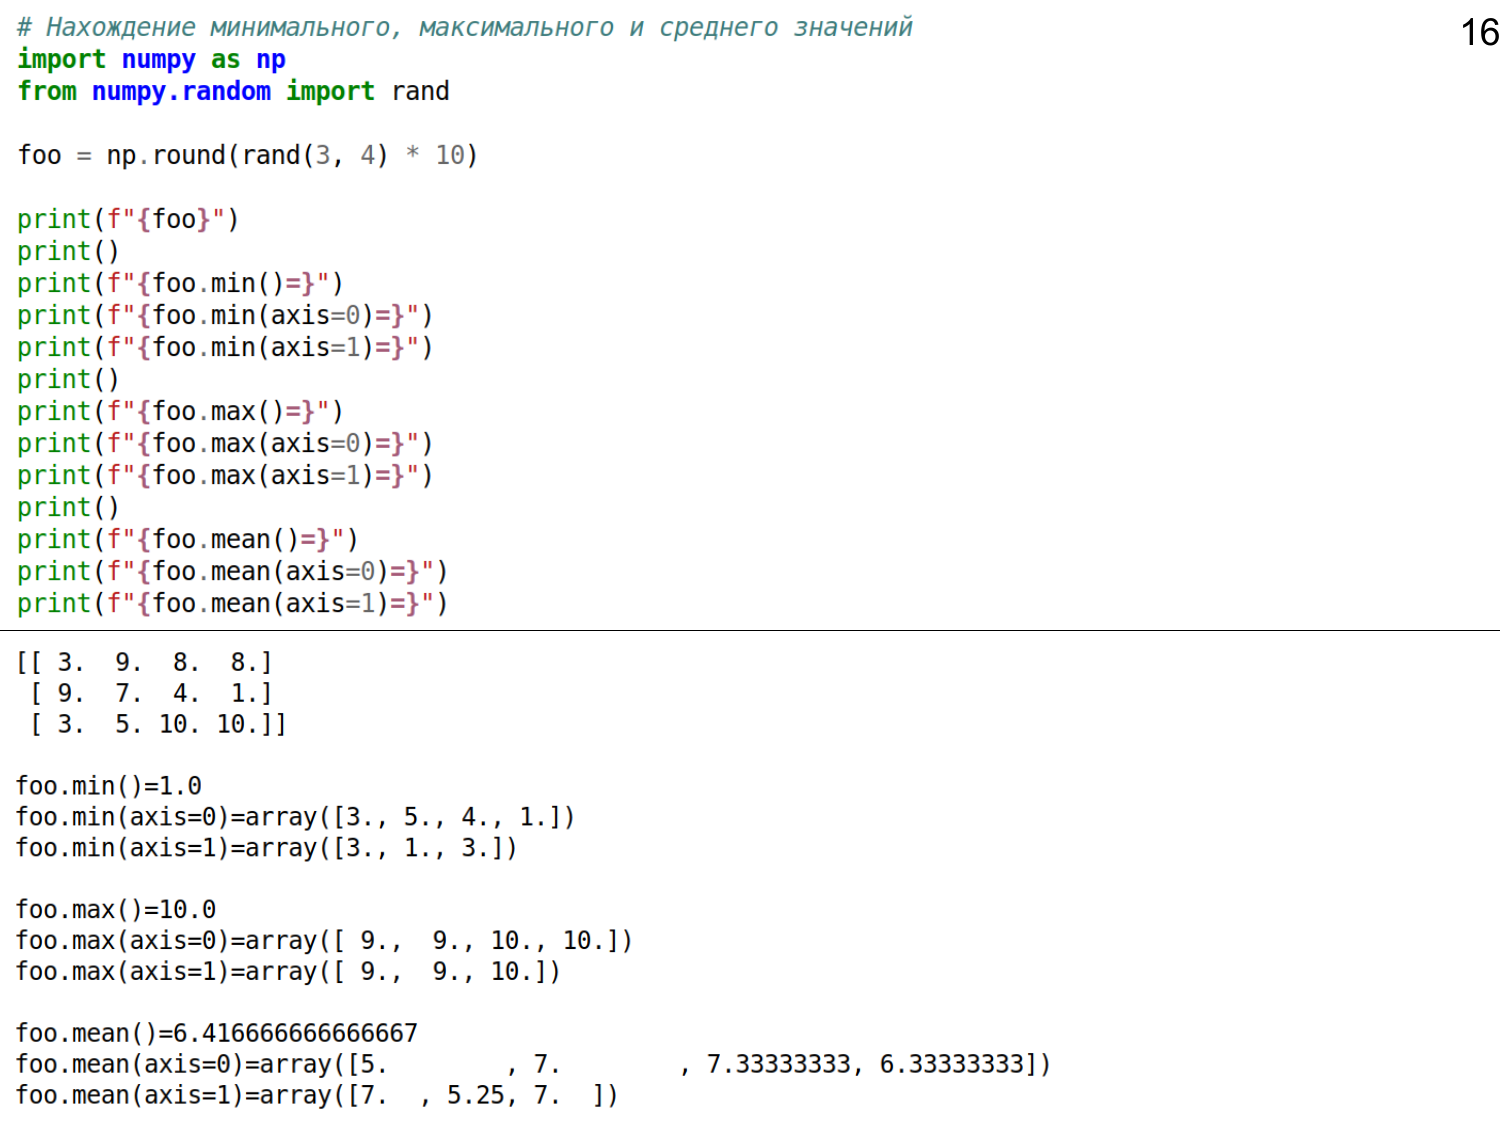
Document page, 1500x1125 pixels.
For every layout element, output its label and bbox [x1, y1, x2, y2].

picture [5, 4, 930, 625]
picture [7, 642, 1060, 1117]
